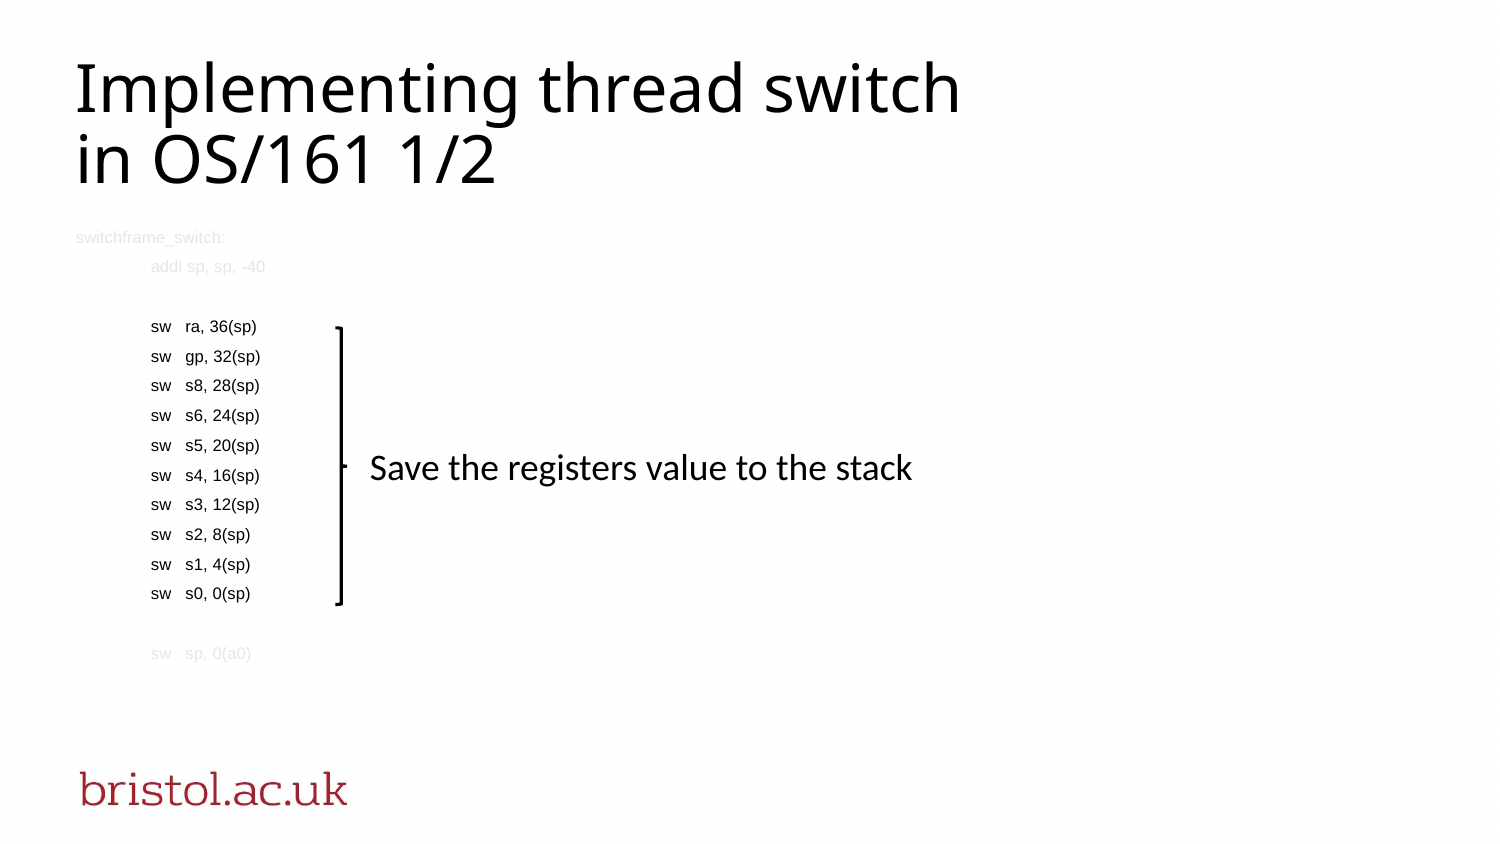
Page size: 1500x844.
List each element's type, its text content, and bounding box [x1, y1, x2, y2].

list switchframe_switch: addi sp, sp, -40 sw ra, 36(sp) sw gp, 32(sp) sw s8, 28(sp) sw s6, 24(sp) sw s5, 20(sp) sw s4, 16(sp) sw s3, 12(sp) sw s2, 8(sp) sw s1, 4(sp) sw s0, 0(sp) sw sp, 0(a0) [60, 224, 1440, 699]
title Implementing thread switch in OS/161 1/2 [60, 44, 1440, 209]
text_box Save the registers value to the stack [355, 435, 935, 497]
